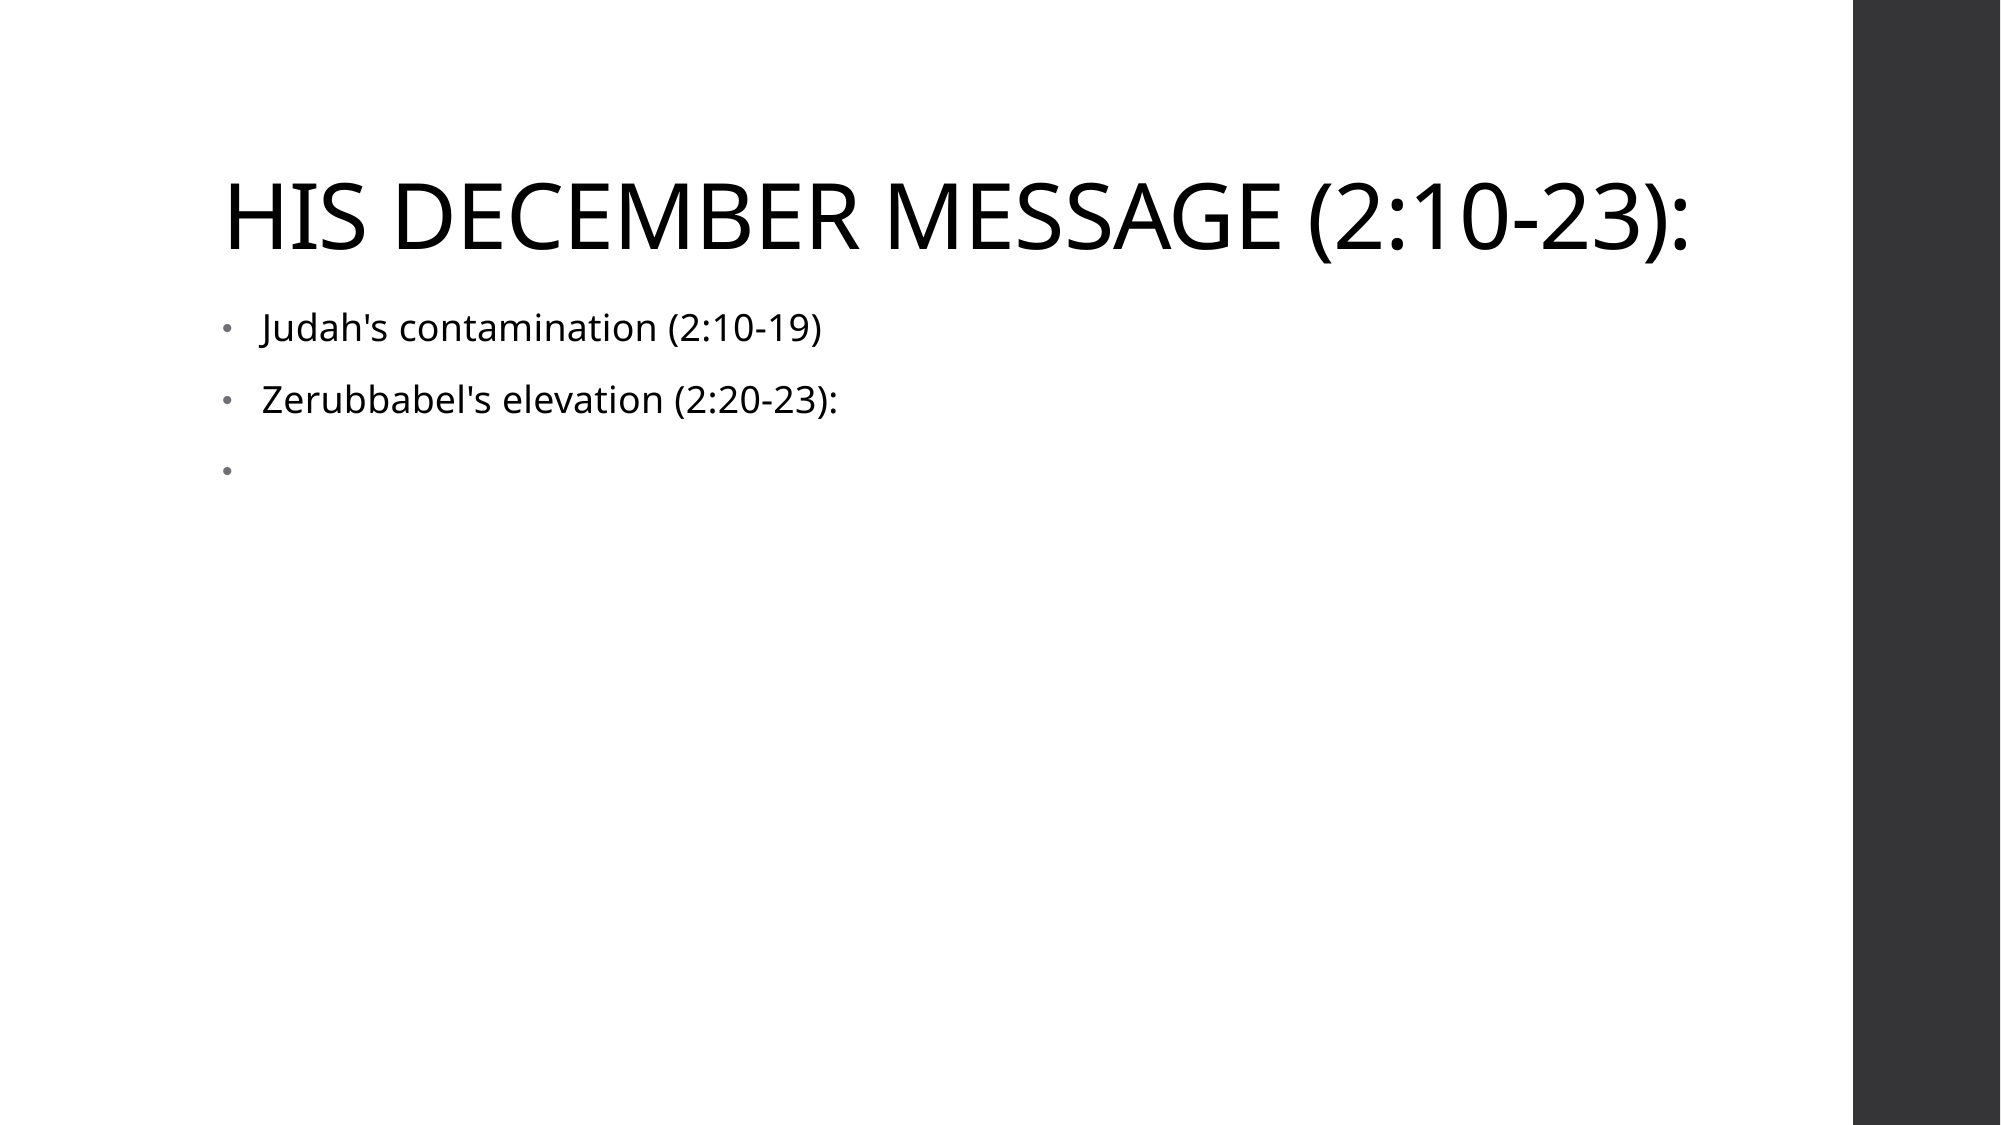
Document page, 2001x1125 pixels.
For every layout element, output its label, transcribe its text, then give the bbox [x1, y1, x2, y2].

list Judah's contamination (2:10-19) Zerubbabel's elevation (2:20-23): [206, 299, 1617, 1014]
title HIS DECEMBER MESSAGE (2:10-23): [206, 60, 1797, 278]
